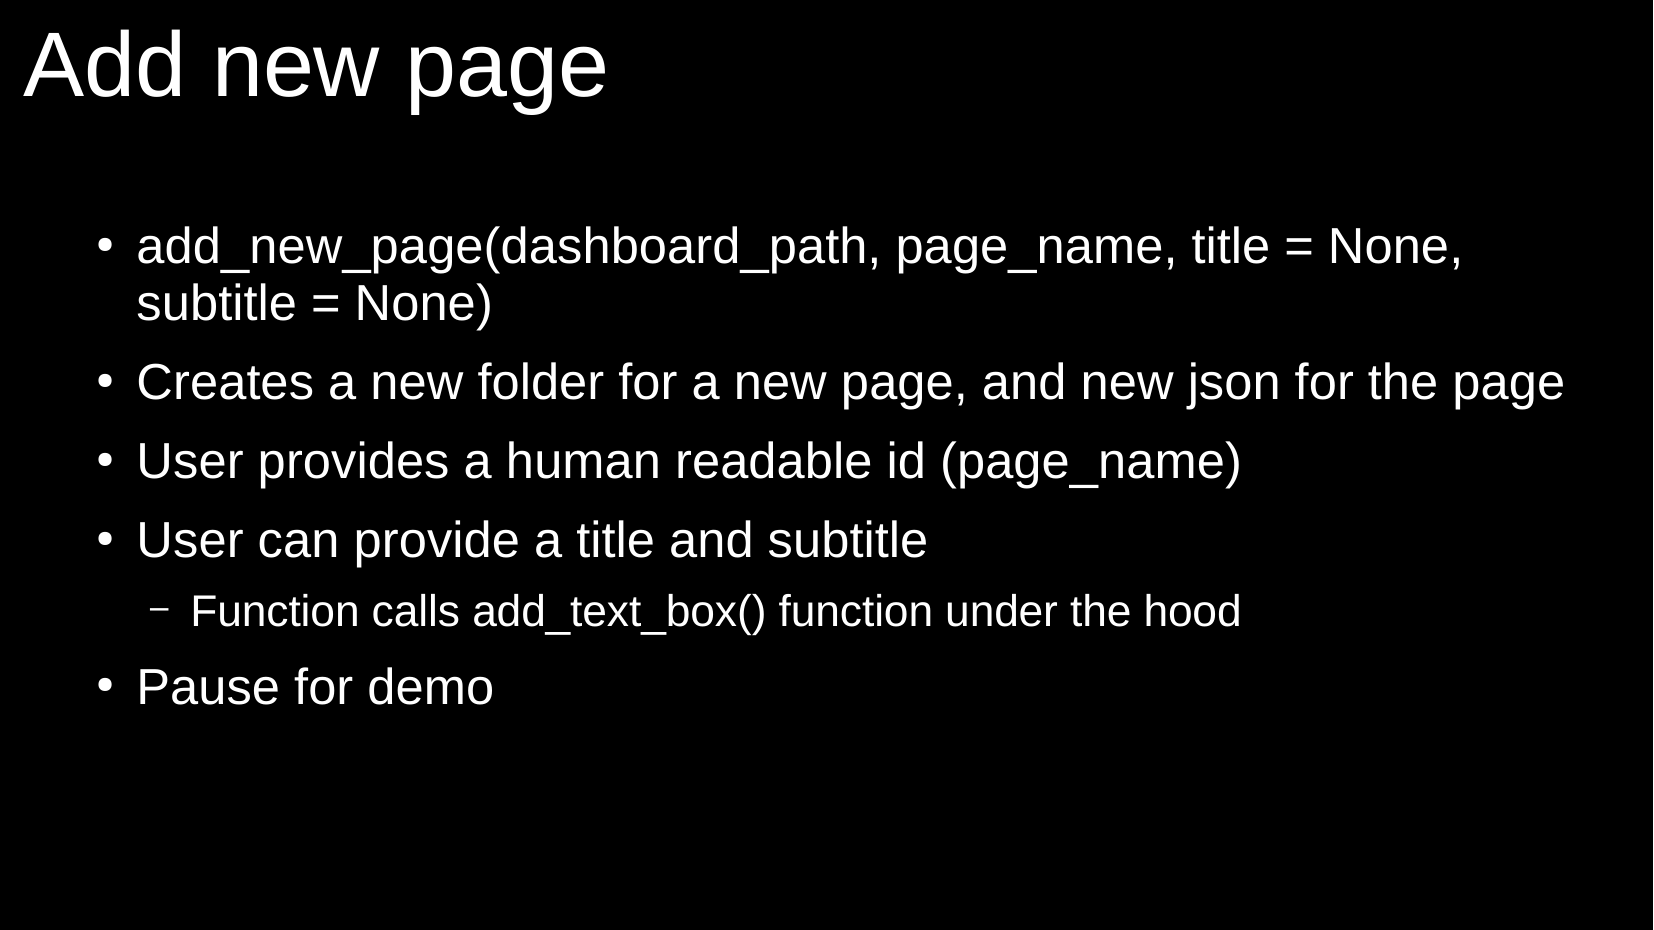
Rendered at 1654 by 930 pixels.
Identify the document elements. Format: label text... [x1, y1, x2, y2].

title Add new page [23, 11, 1588, 119]
list add_new_page(dashboard_path, page_name, title = None, subtitle = None) Creates a new folder for a new page, and new json for the page User provides a human readable id (page_name) User can provide a title and subtitle Function calls add_text_box() function under the hood Pause for demo [82, 217, 1571, 757]
